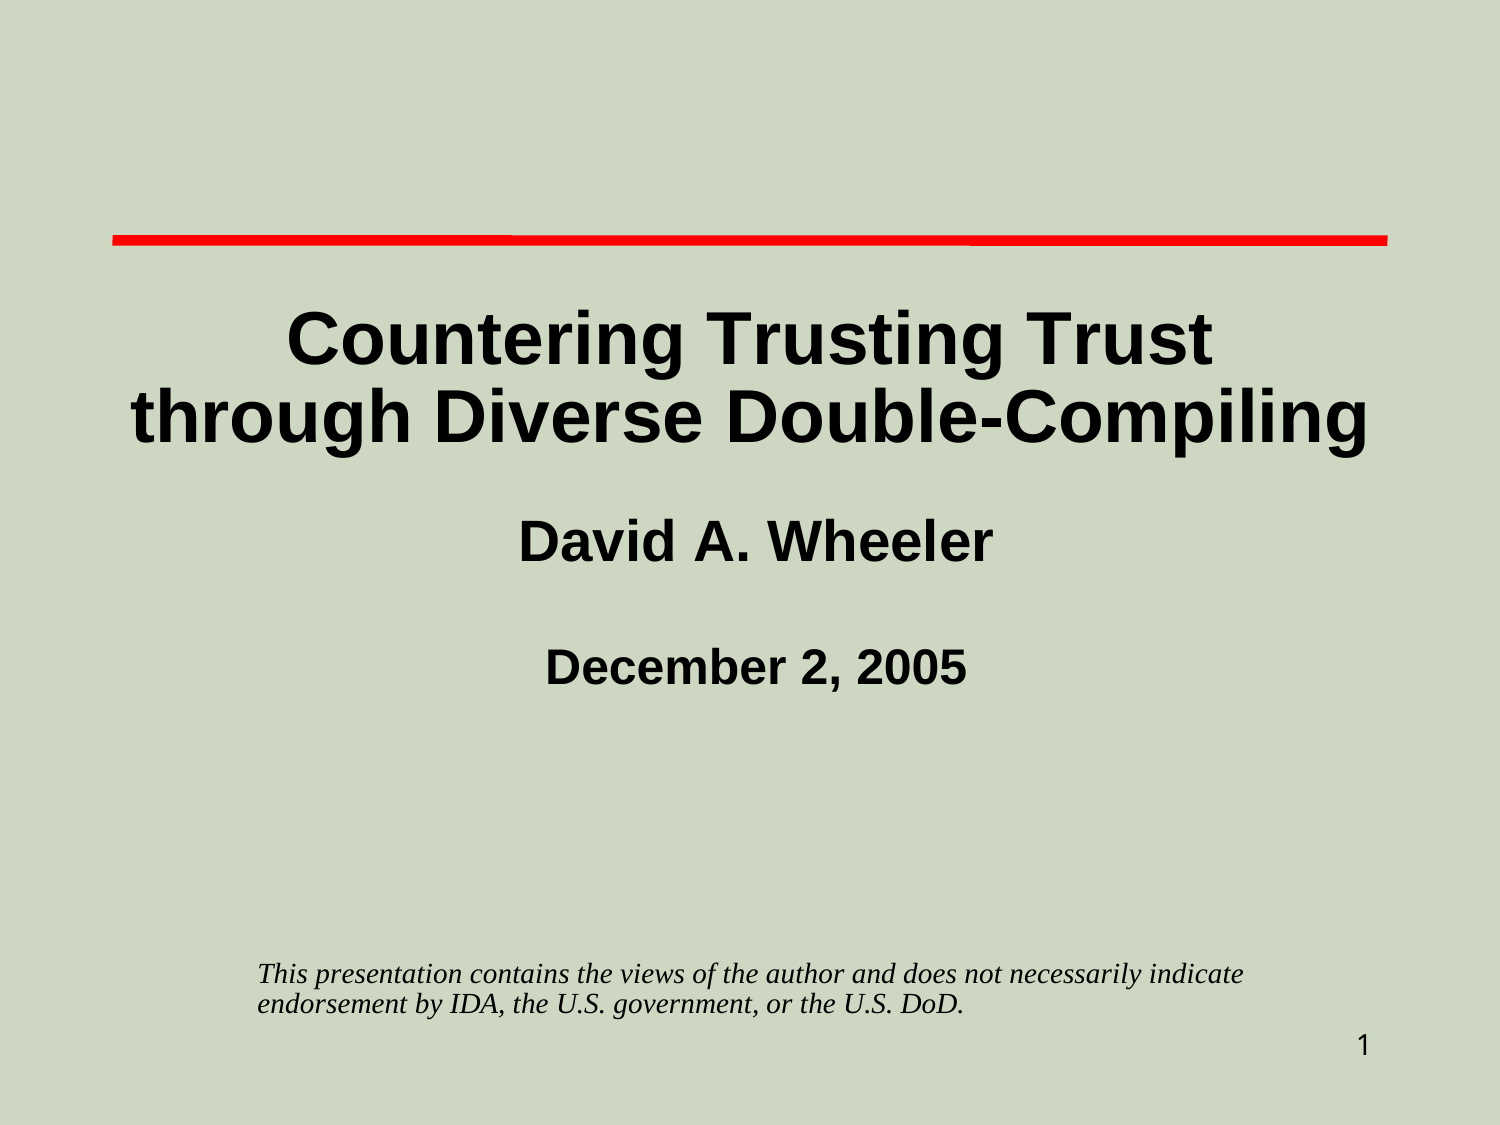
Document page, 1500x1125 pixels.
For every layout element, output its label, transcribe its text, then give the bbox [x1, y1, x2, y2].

text_box This presentation contains the views of the author and does not necessarily indicate endorsement by IDA, the U.S. government, or the U.S. DoD. [242, 951, 1278, 1028]
subtitle David A. Wheeler December 2, 2005 [187, 512, 1326, 768]
title Countering Trusting Trust through Diverse Double-Compiling [85, 288, 1416, 472]
